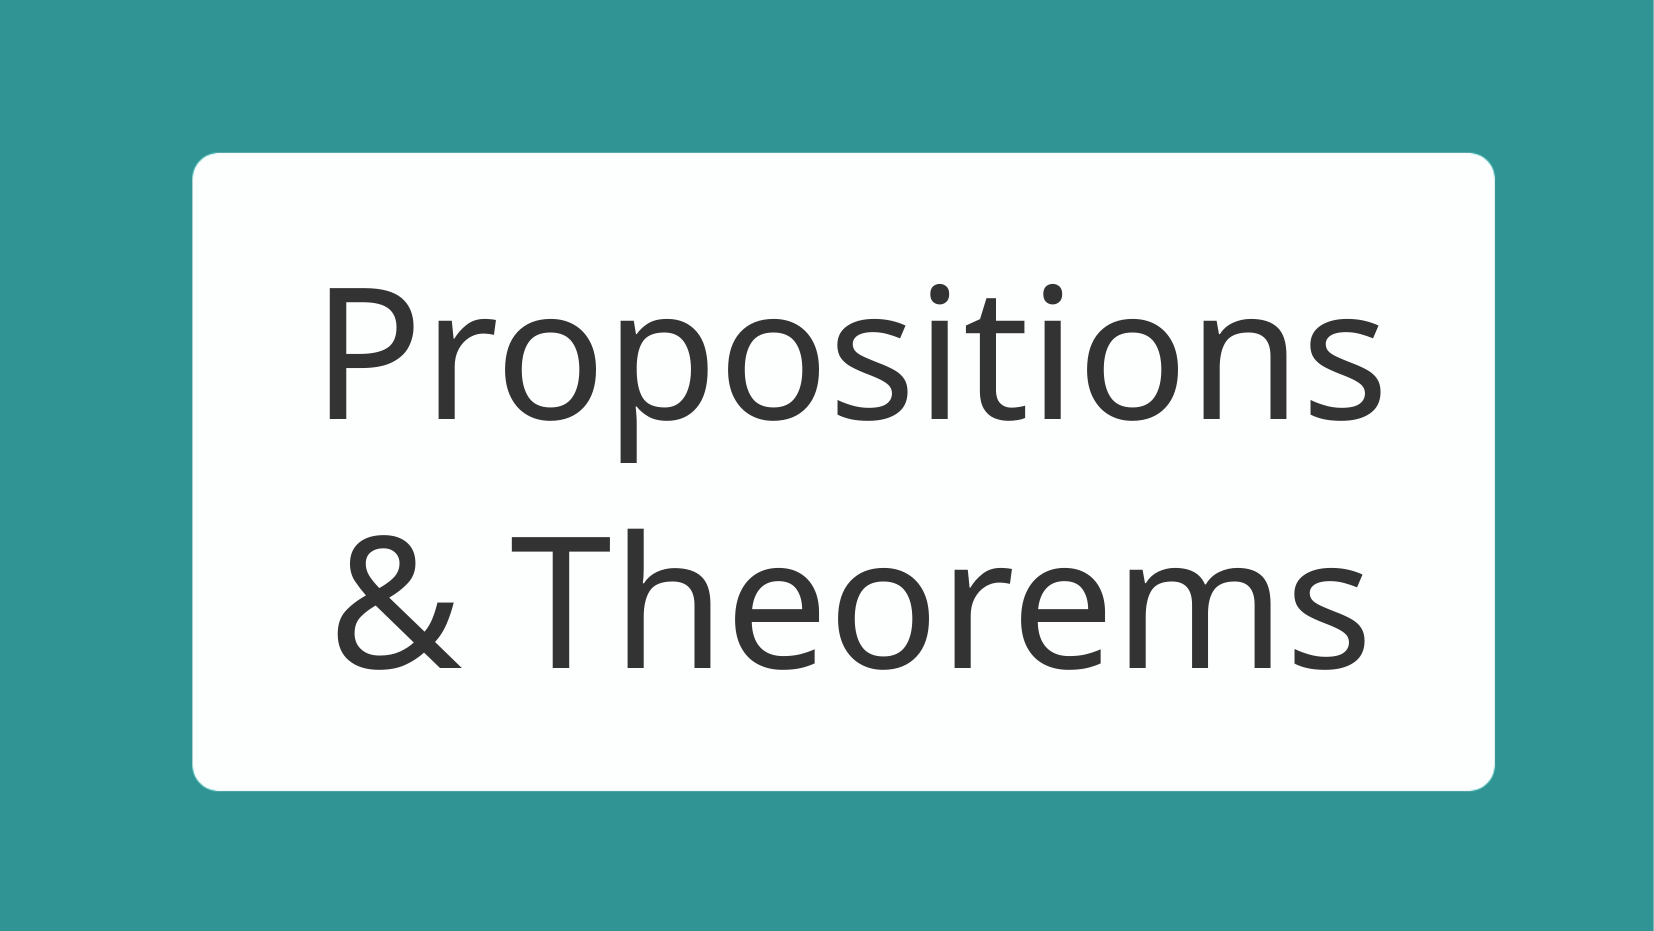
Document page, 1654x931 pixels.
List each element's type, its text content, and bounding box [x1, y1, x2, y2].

picture [0, 0, 1654, 931]
title Propositions & Theorems [226, 172, 1477, 773]
